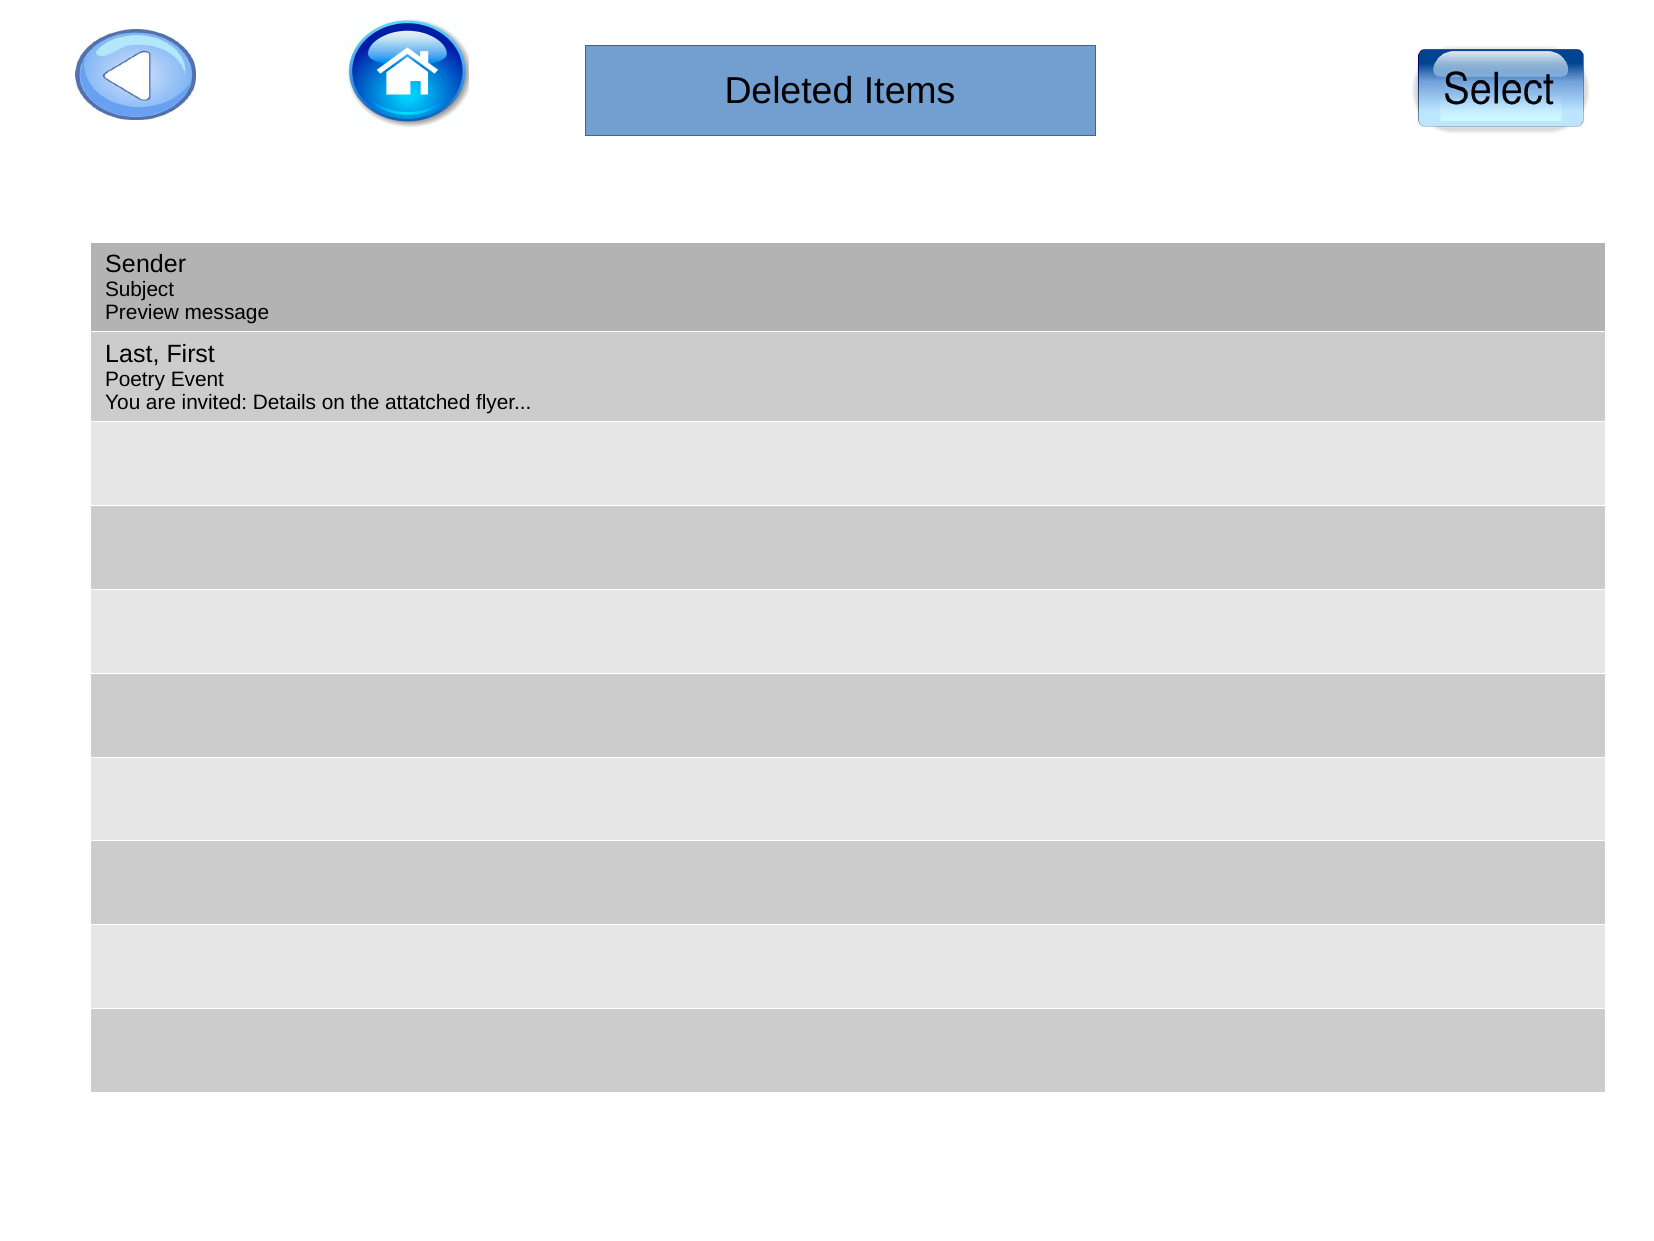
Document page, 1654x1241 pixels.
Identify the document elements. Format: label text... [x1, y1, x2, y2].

picture [75, 29, 196, 121]
table_cell [91, 1009, 1605, 1092]
table_cell Last, First Poetry Event You are invited: Details on the attatched flyer... [91, 332, 1605, 421]
picture [345, 14, 469, 128]
picture [1410, 44, 1591, 136]
table_cell [91, 506, 1605, 589]
table_cell [91, 674, 1605, 757]
table_cell [91, 590, 1605, 673]
table_header Sender Subject Preview message [91, 243, 1605, 331]
table_cell [91, 841, 1605, 924]
text_box Deleted Items [585, 45, 1096, 136]
table_cell [91, 422, 1605, 505]
table_cell [91, 758, 1605, 840]
table_cell [91, 925, 1605, 1008]
